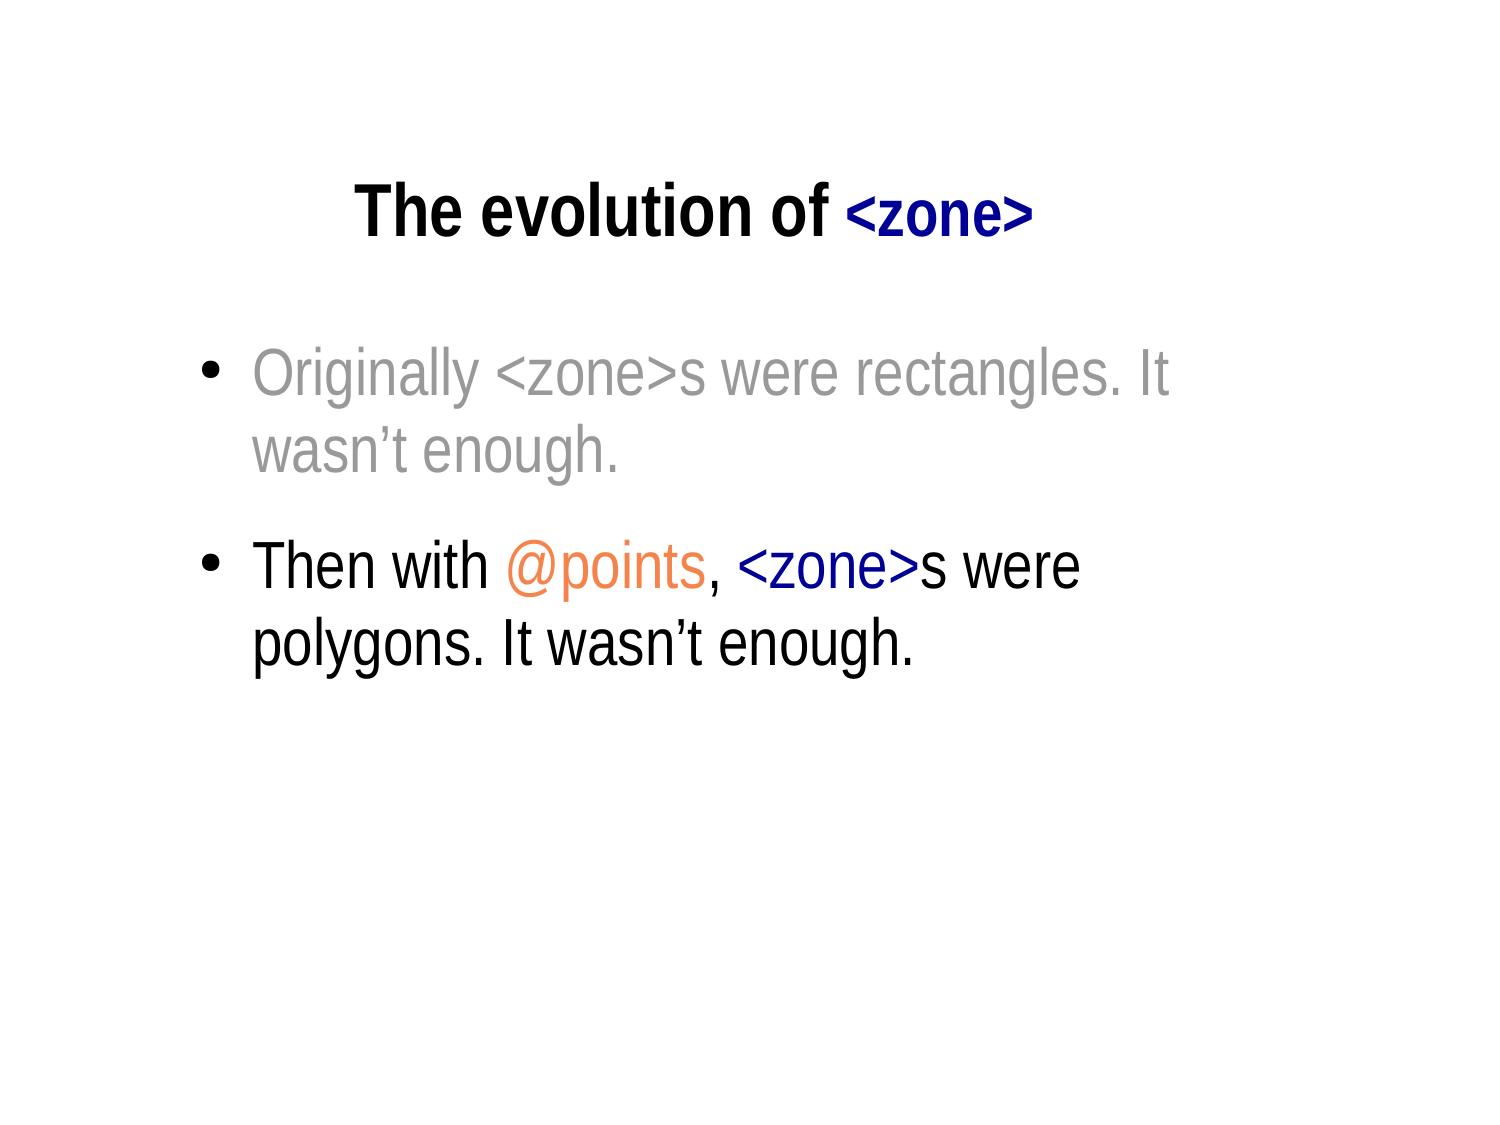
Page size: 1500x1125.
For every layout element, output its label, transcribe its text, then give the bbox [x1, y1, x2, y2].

title The evolution of <zone> [181, 115, 1209, 304]
list Originally <zone>s were rectangles. It wasn’t enough. Then with @points, <zone>s were polygons. It wasn’t enough. [181, 333, 1209, 1015]
